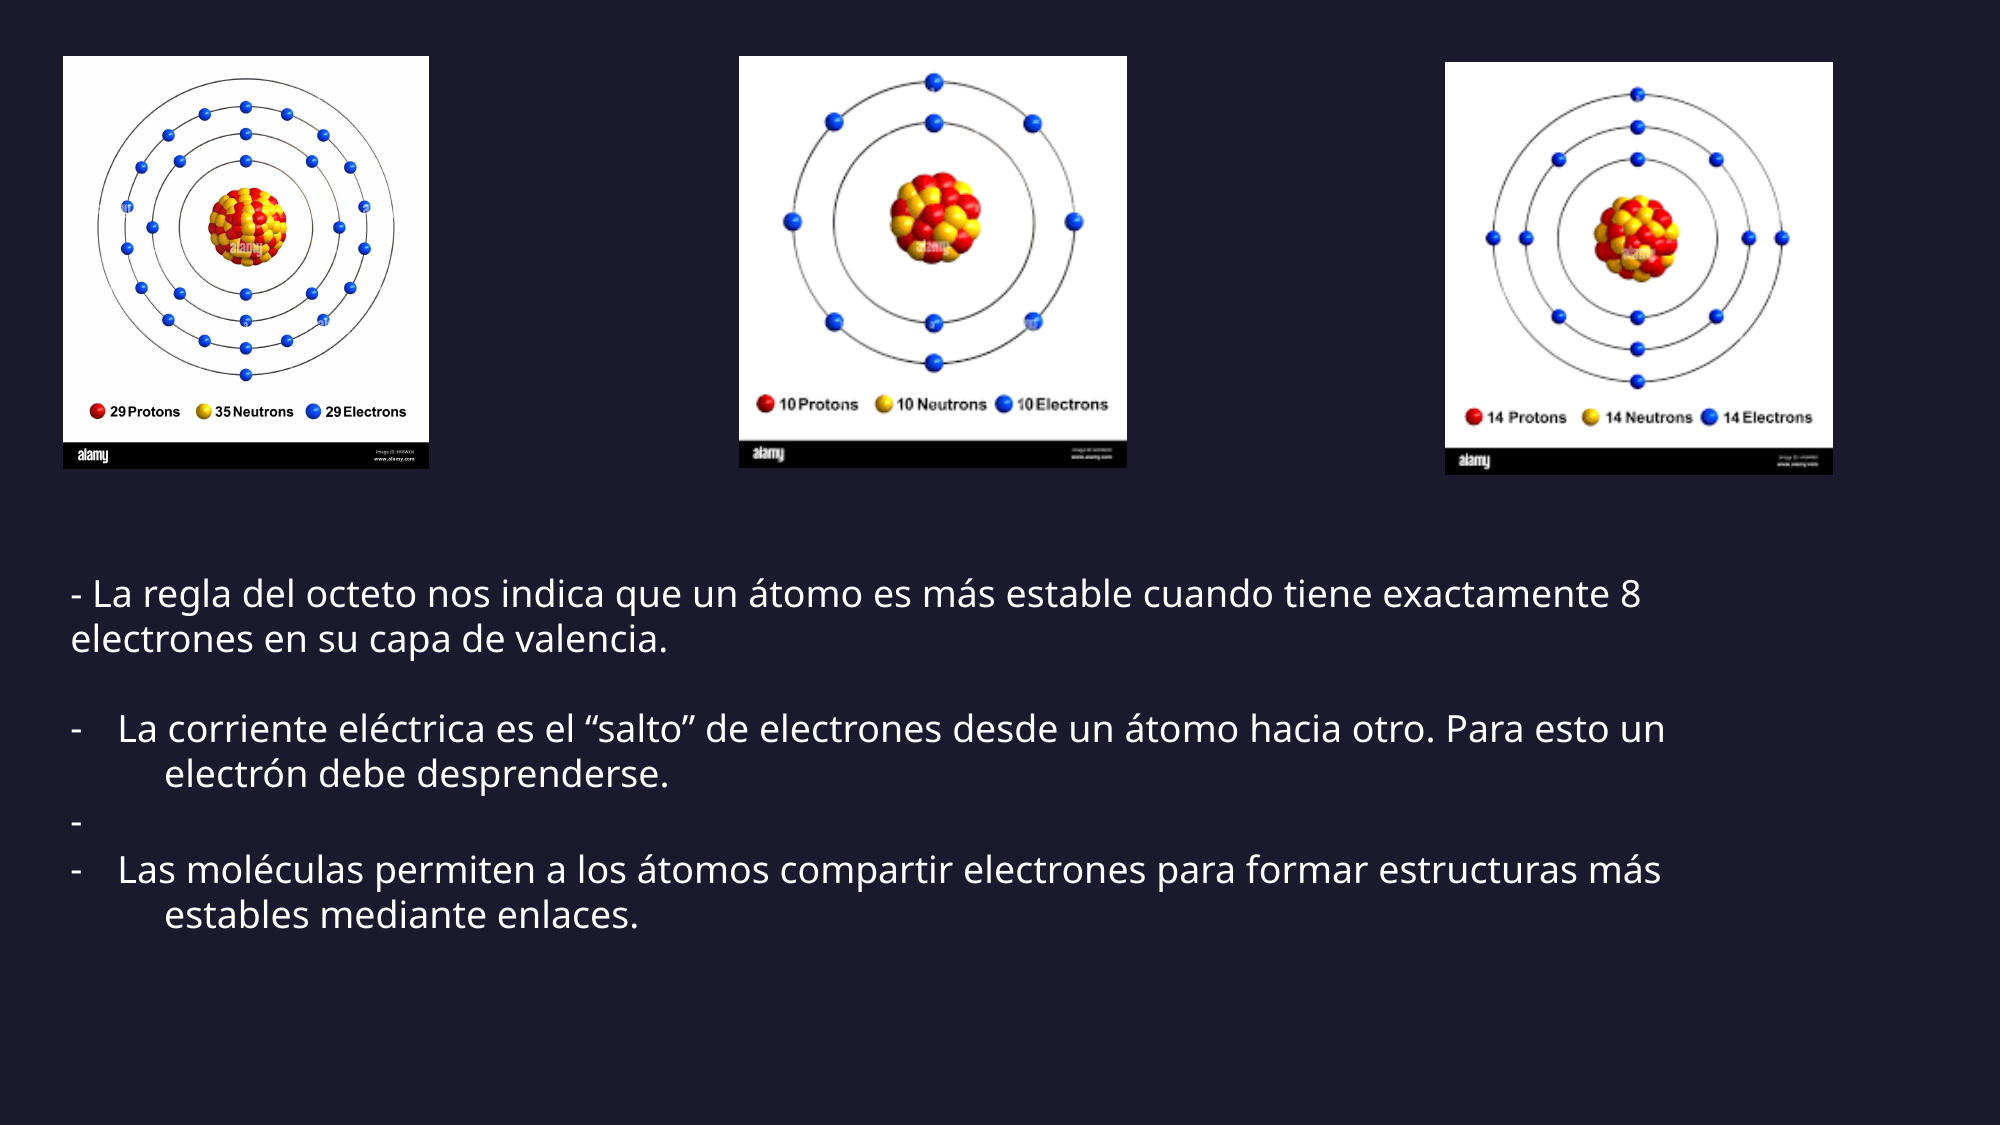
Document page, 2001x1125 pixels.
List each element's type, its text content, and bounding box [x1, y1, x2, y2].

picture [739, 56, 1127, 468]
text_box - La regla del octeto nos indica que un átomo es más estable cuando tiene exactamente 8 electrones en su capa de valencia. La corriente eléctrica es el “salto” de electrones desde un átomo hacia otro. Para esto un electrón debe desprenderse. Las moléculas permiten a los átomos compartir electrones para formar estructuras más estables mediante enlaces. [55, 562, 1833, 942]
picture [1445, 62, 1833, 475]
picture [63, 57, 429, 470]
